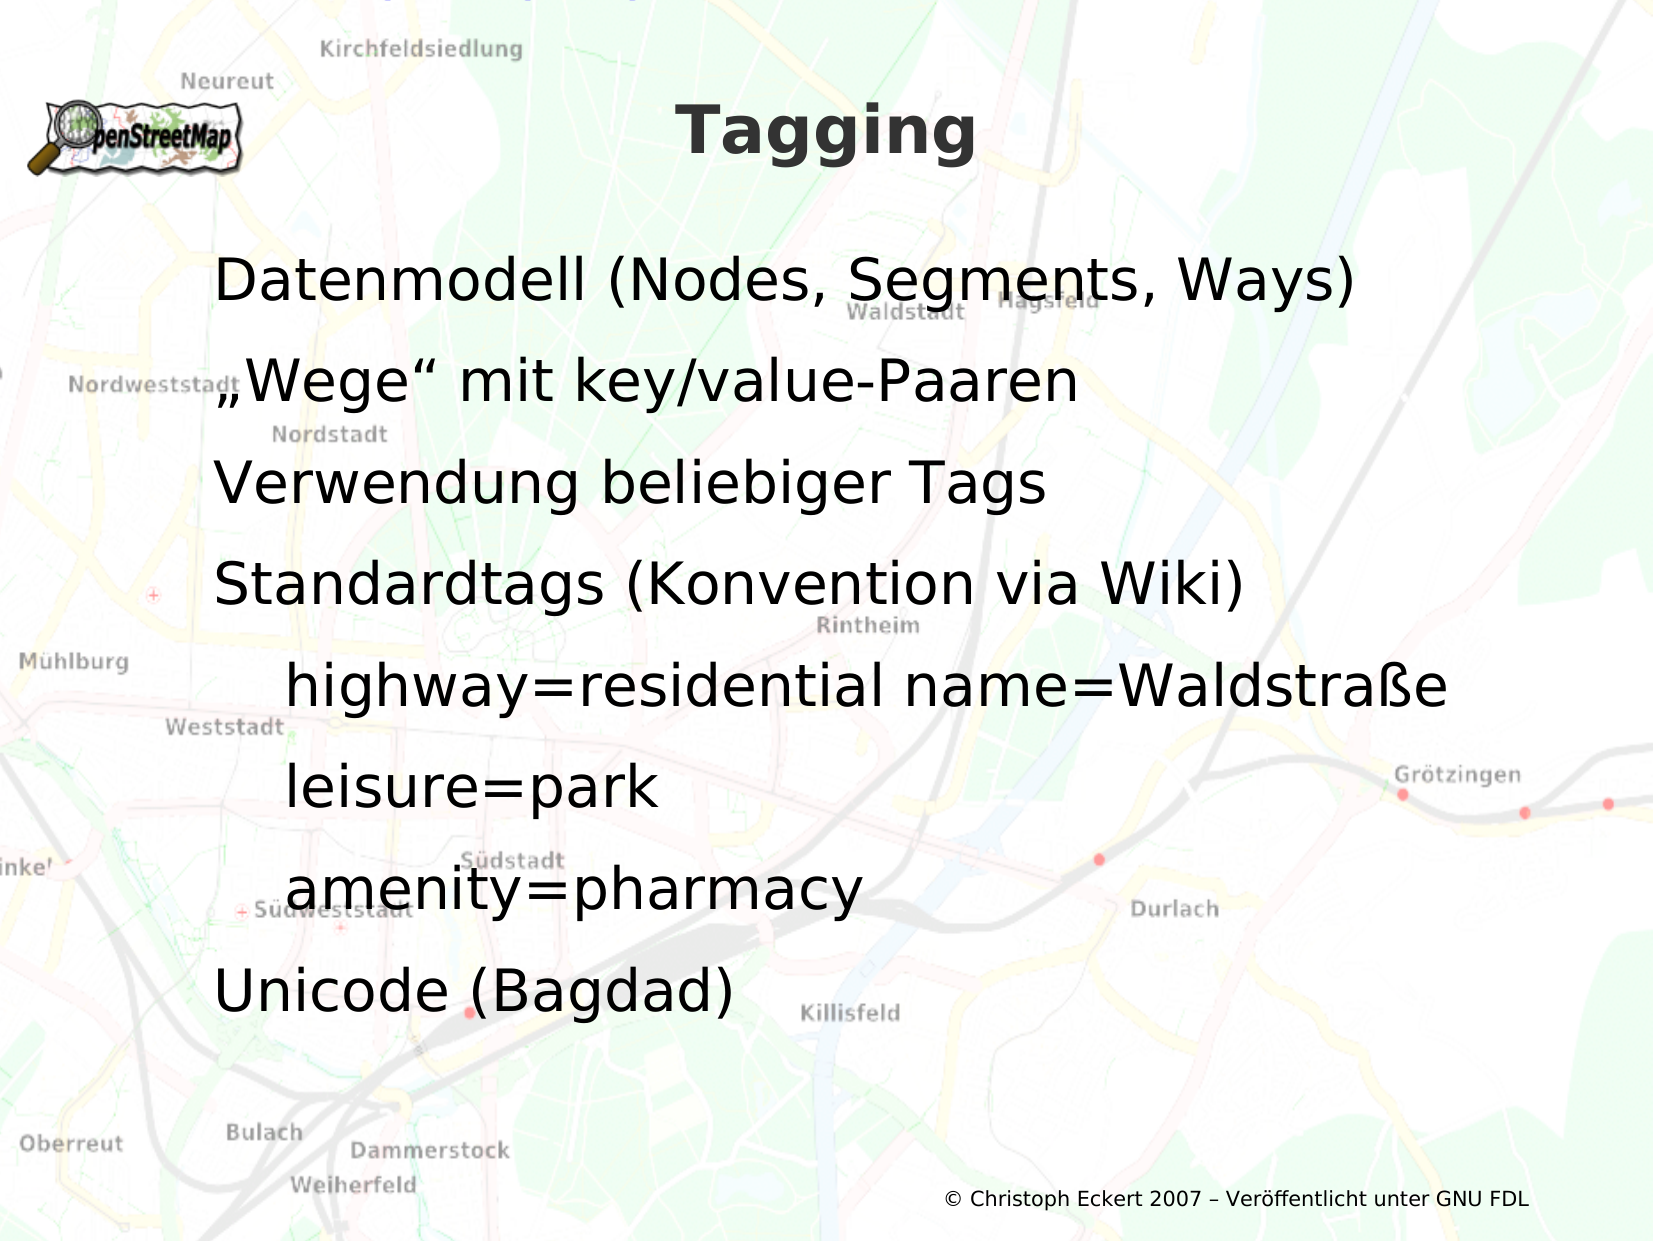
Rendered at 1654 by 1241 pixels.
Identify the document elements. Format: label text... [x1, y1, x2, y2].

subtitle Datenmodell (Nodes, Segments, Ways) „Wege“ mit key/value-Paaren Verwendung beliebiger Tags Standardtags (Konvention via Wiki) highway=residential name=Waldstraße leisure=park amenity=pharmacy Unicode (Bagdad) [178, 229, 1570, 1008]
picture [0, 0, 1653, 1241]
title Tagging [121, 91, 1534, 299]
